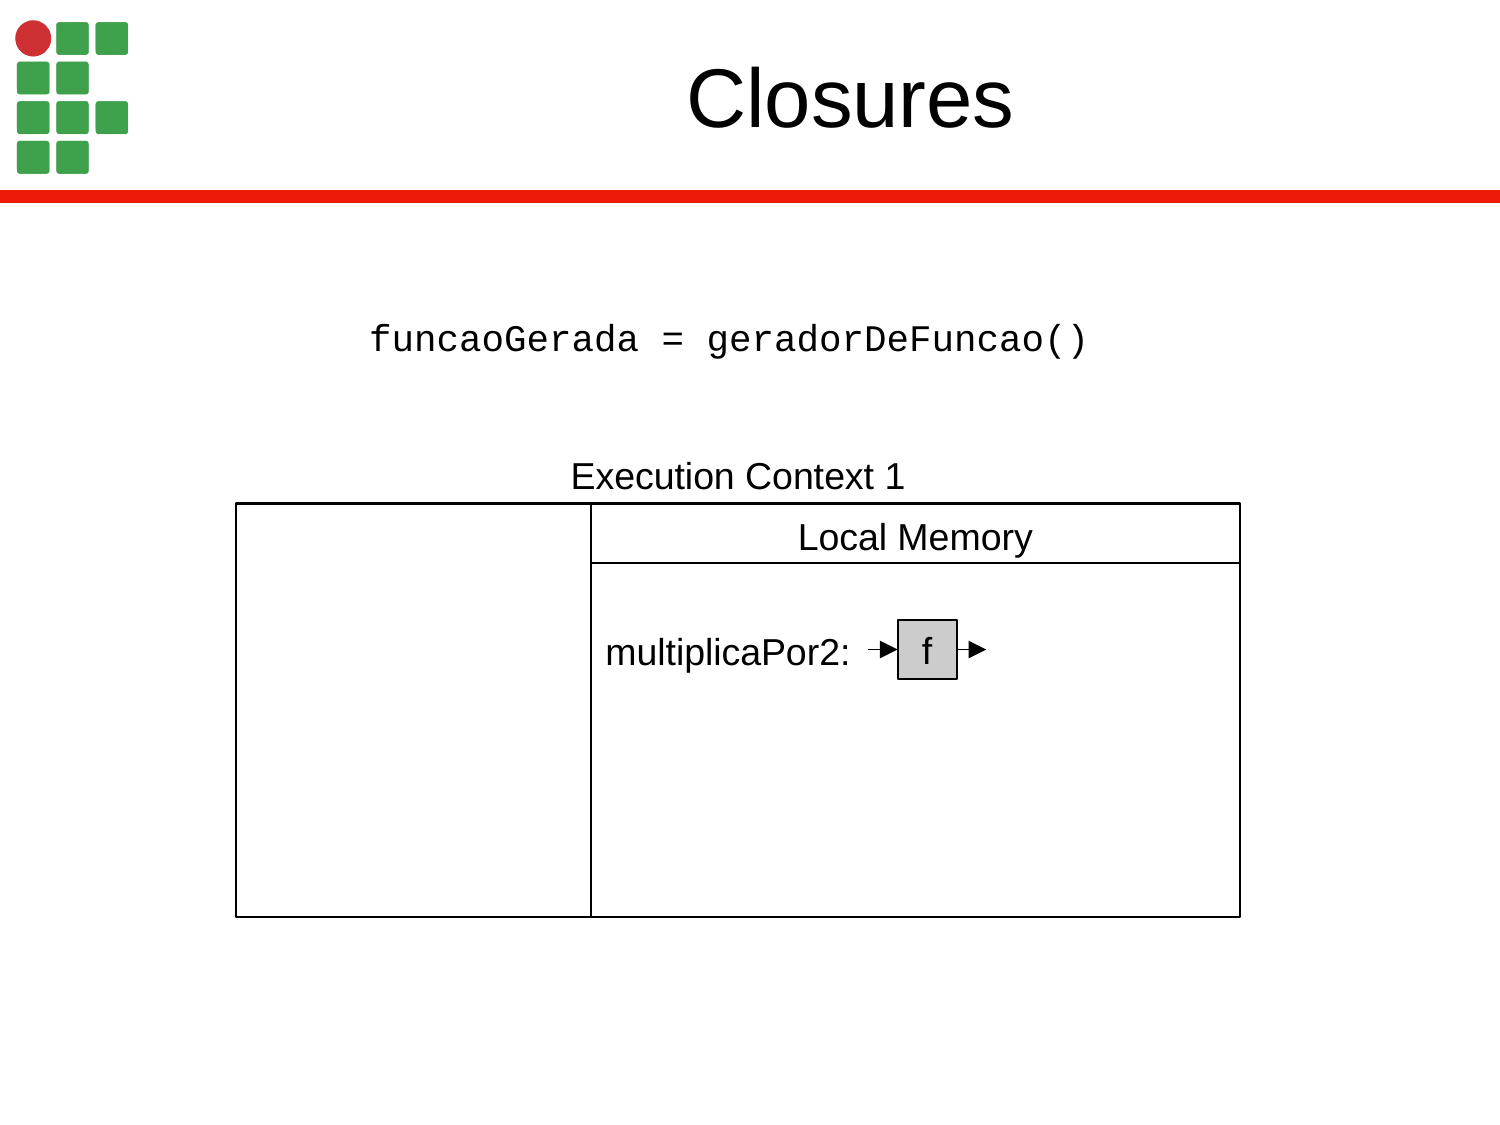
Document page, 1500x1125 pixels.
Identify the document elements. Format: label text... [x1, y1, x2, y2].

title Closures [230, 0, 1471, 202]
text_box funcaoGerada = geradorDeFuncao() [354, 307, 1104, 367]
text_box f [897, 620, 957, 680]
text_box Execution Context 1 [236, 444, 1241, 502]
text_box Local Memory [590, 505, 1239, 566]
text_box multiplicaPor2: [590, 620, 897, 680]
picture [14, 16, 130, 178]
